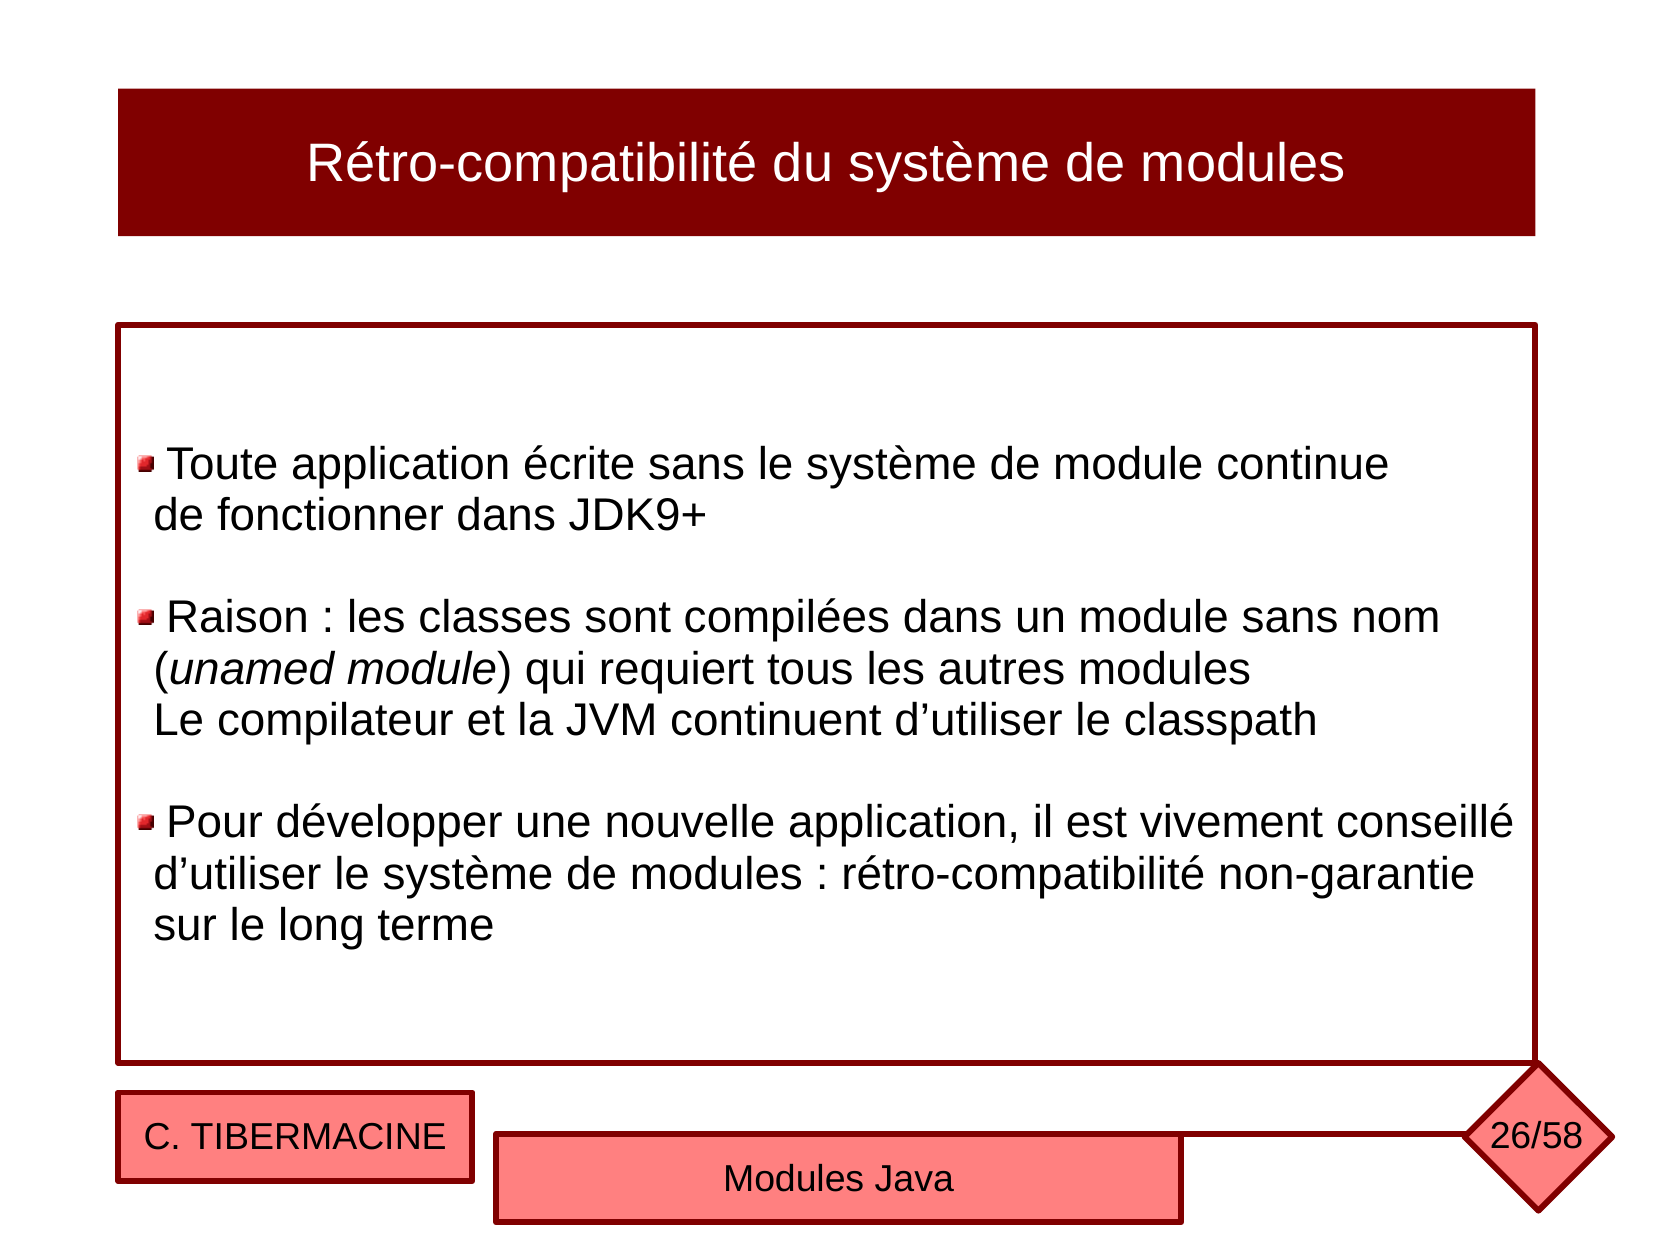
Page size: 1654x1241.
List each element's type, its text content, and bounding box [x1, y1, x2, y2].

text_box [1491, 1164, 1586, 1211]
text_box <numéro>/58 [1475, 1107, 1654, 1164]
text_box Rétro-compatibilité du système de modules [118, 88, 1536, 237]
text_box Toute application écrite sans le système de module continue de fonctionner dans JDK9+ Raison : les classes sont compilées dans un module sans nom (unamed module) qui requiert tous les autres modules Le compilateur et la JVM continuent d’utiliser le classpath Pour développer une nouvelle application, il est vivement conseillé d’utiliser le système de modules : rétro-compatibilité non-garantie sur le long terme [118, 324, 1536, 1063]
text_box C. TIBERMACINE [118, 1092, 473, 1182]
picture [137, 455, 154, 472]
text_box [1494, 1062, 1583, 1107]
text_box Modules Java [496, 1133, 1182, 1223]
picture [137, 609, 154, 625]
text_box [1464, 1126, 1475, 1148]
picture [137, 814, 154, 830]
